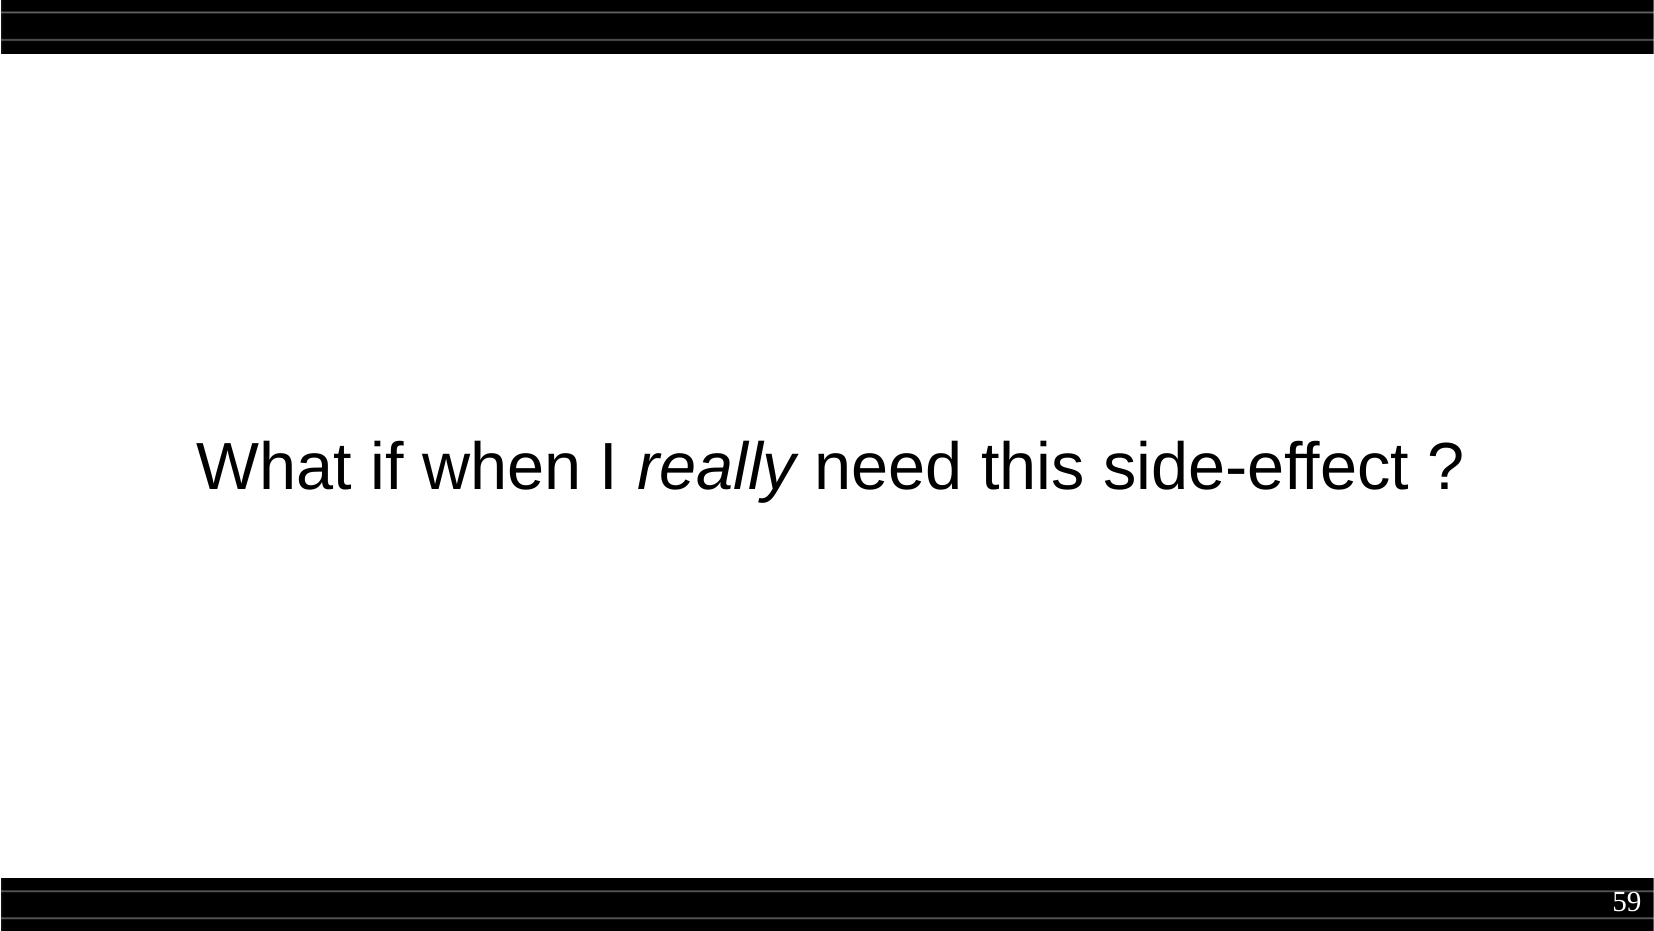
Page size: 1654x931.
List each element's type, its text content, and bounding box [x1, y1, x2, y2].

text_box What if when I really need this side-effect ? [86, 195, 1576, 739]
picture [1, 878, 1654, 931]
picture [1, 0, 1654, 54]
